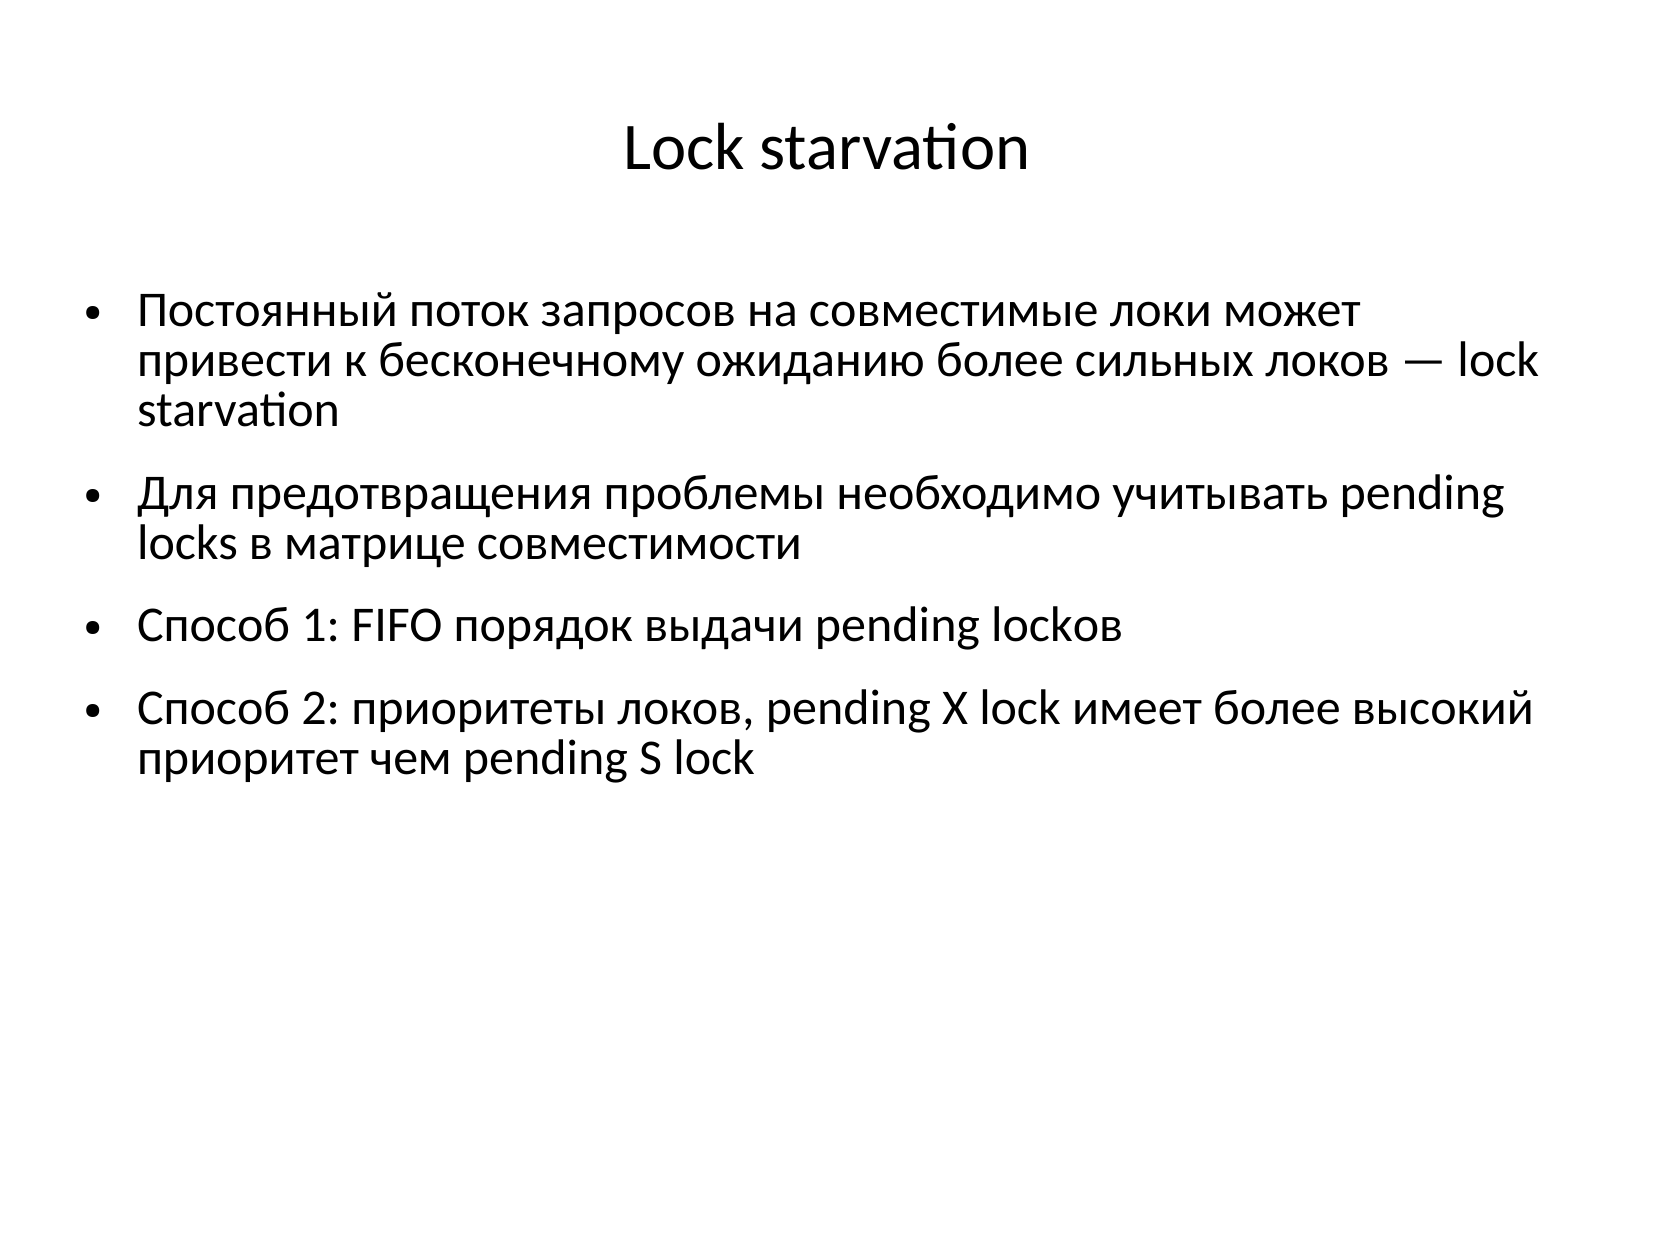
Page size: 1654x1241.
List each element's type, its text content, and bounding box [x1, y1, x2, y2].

title Lock starvation [82, 49, 1571, 257]
list Постоянный поток запросов на совместимые локи может привести к бесконечному ожиданию более сильных локов — lock starvation Для предотвращения проблемы необходимо учитывать pending locks в матрице совместимости Способ 1: FIFO порядок выдачи pending lockов Способ 2: приоритеты локов, pending X lock имеет более высокий приоритет чем pending S lock [66, 289, 1555, 1108]
